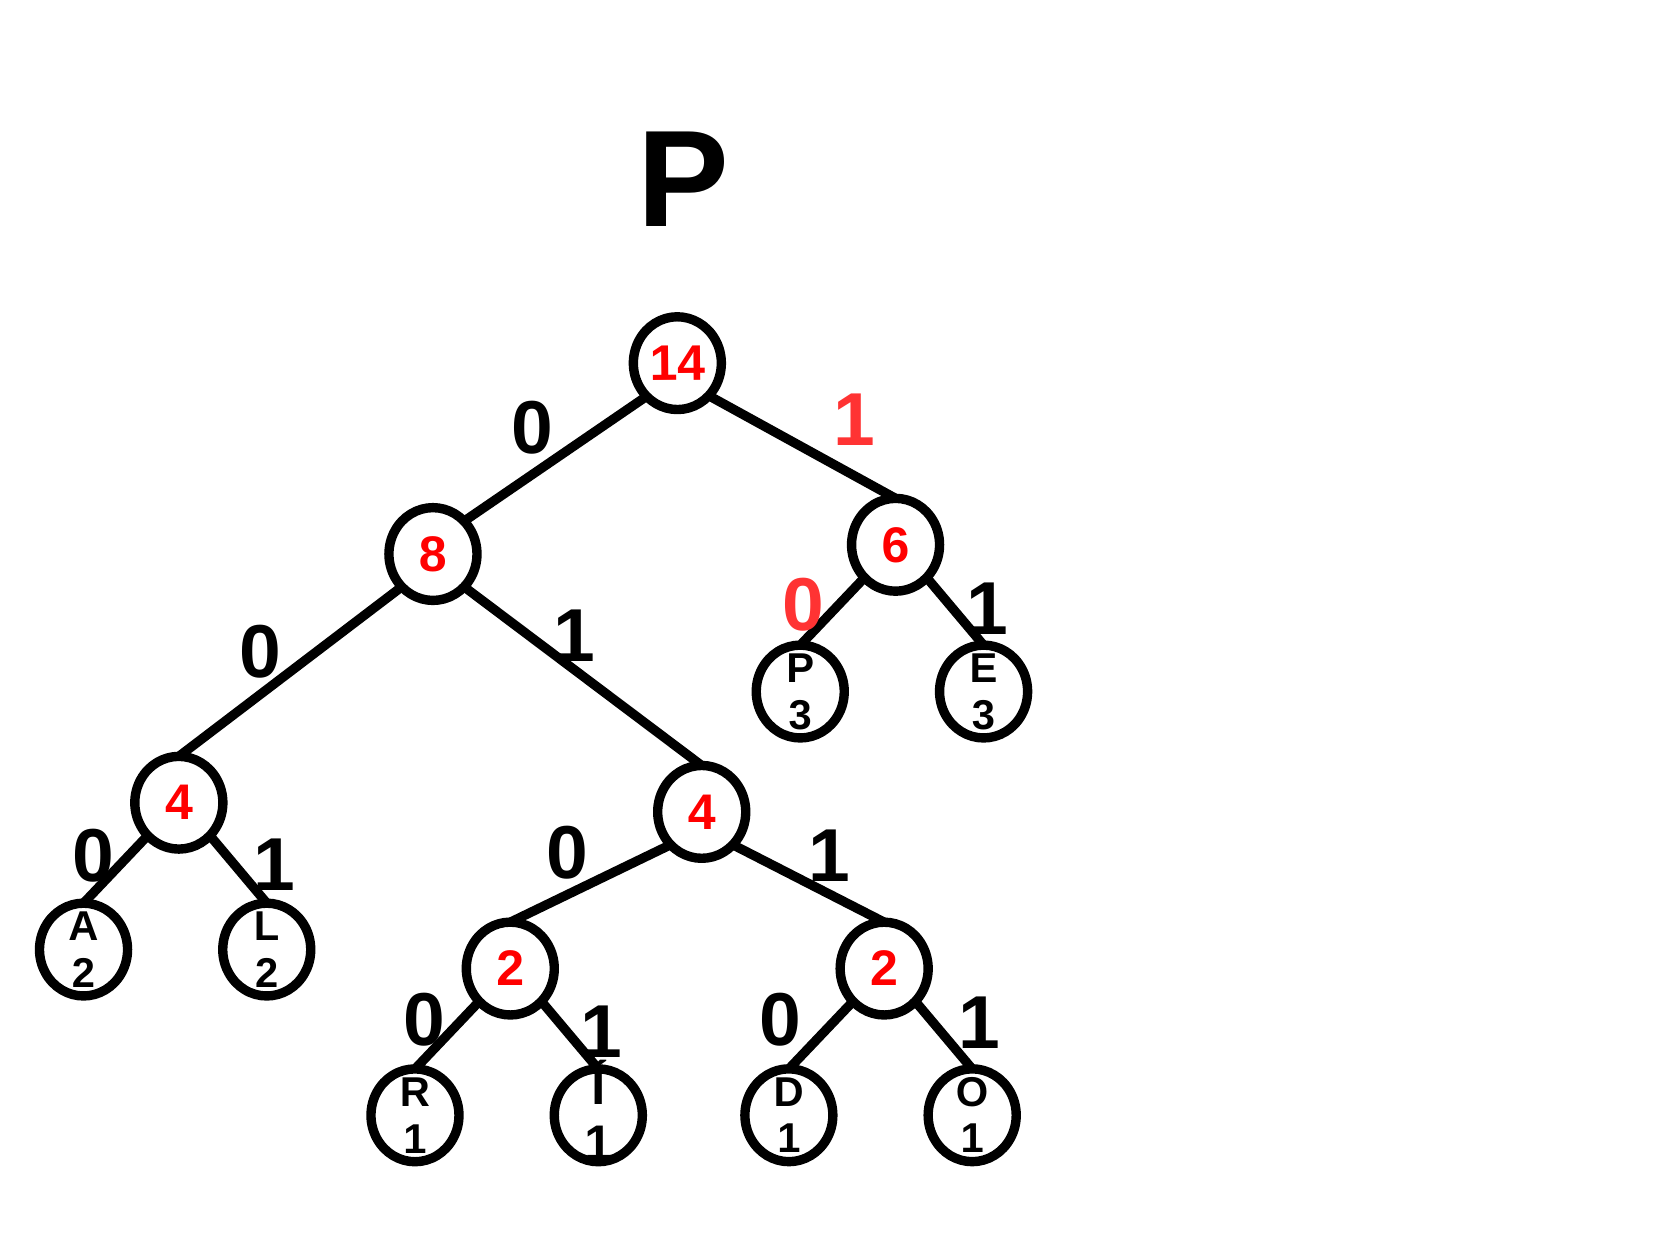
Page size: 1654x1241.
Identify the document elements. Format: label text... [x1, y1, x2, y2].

text_box D 1 [744, 1069, 833, 1162]
text_box 0 [497, 377, 567, 477]
text_box 0 [389, 970, 459, 1069]
text_box 0 [57, 806, 128, 906]
text_box 6 [851, 498, 940, 592]
text_box 0 [531, 803, 602, 902]
text_box P 3 [795, 658, 806, 667]
text_box 2 [840, 922, 929, 1015]
text_box 1 [943, 973, 1014, 1073]
text_box 1 [539, 585, 609, 685]
text_box L 2 [222, 914, 311, 996]
text_box R 1 [370, 1069, 459, 1162]
text_box 4 [134, 756, 223, 850]
text_box O 1 [928, 1073, 1017, 1162]
text_box 4 [657, 765, 746, 859]
text_box 2 [466, 922, 555, 1015]
text_box 1 [793, 805, 864, 905]
text_box 1 [238, 815, 309, 914]
text_box 0 [224, 602, 295, 702]
text_box 14 [633, 316, 722, 410]
text_box 1 [565, 982, 636, 1082]
text_box 0 [744, 970, 815, 1069]
text_box 1 [952, 559, 1023, 659]
text_box 1 [819, 370, 889, 470]
text_box 0 [767, 555, 838, 654]
text_box 8 [388, 507, 477, 601]
text_box E 3 [939, 659, 1028, 738]
text_box P 3 [756, 654, 845, 738]
text_box Í 1 [554, 1082, 643, 1162]
text_box A 2 [39, 906, 128, 996]
text_box P [622, 94, 745, 264]
